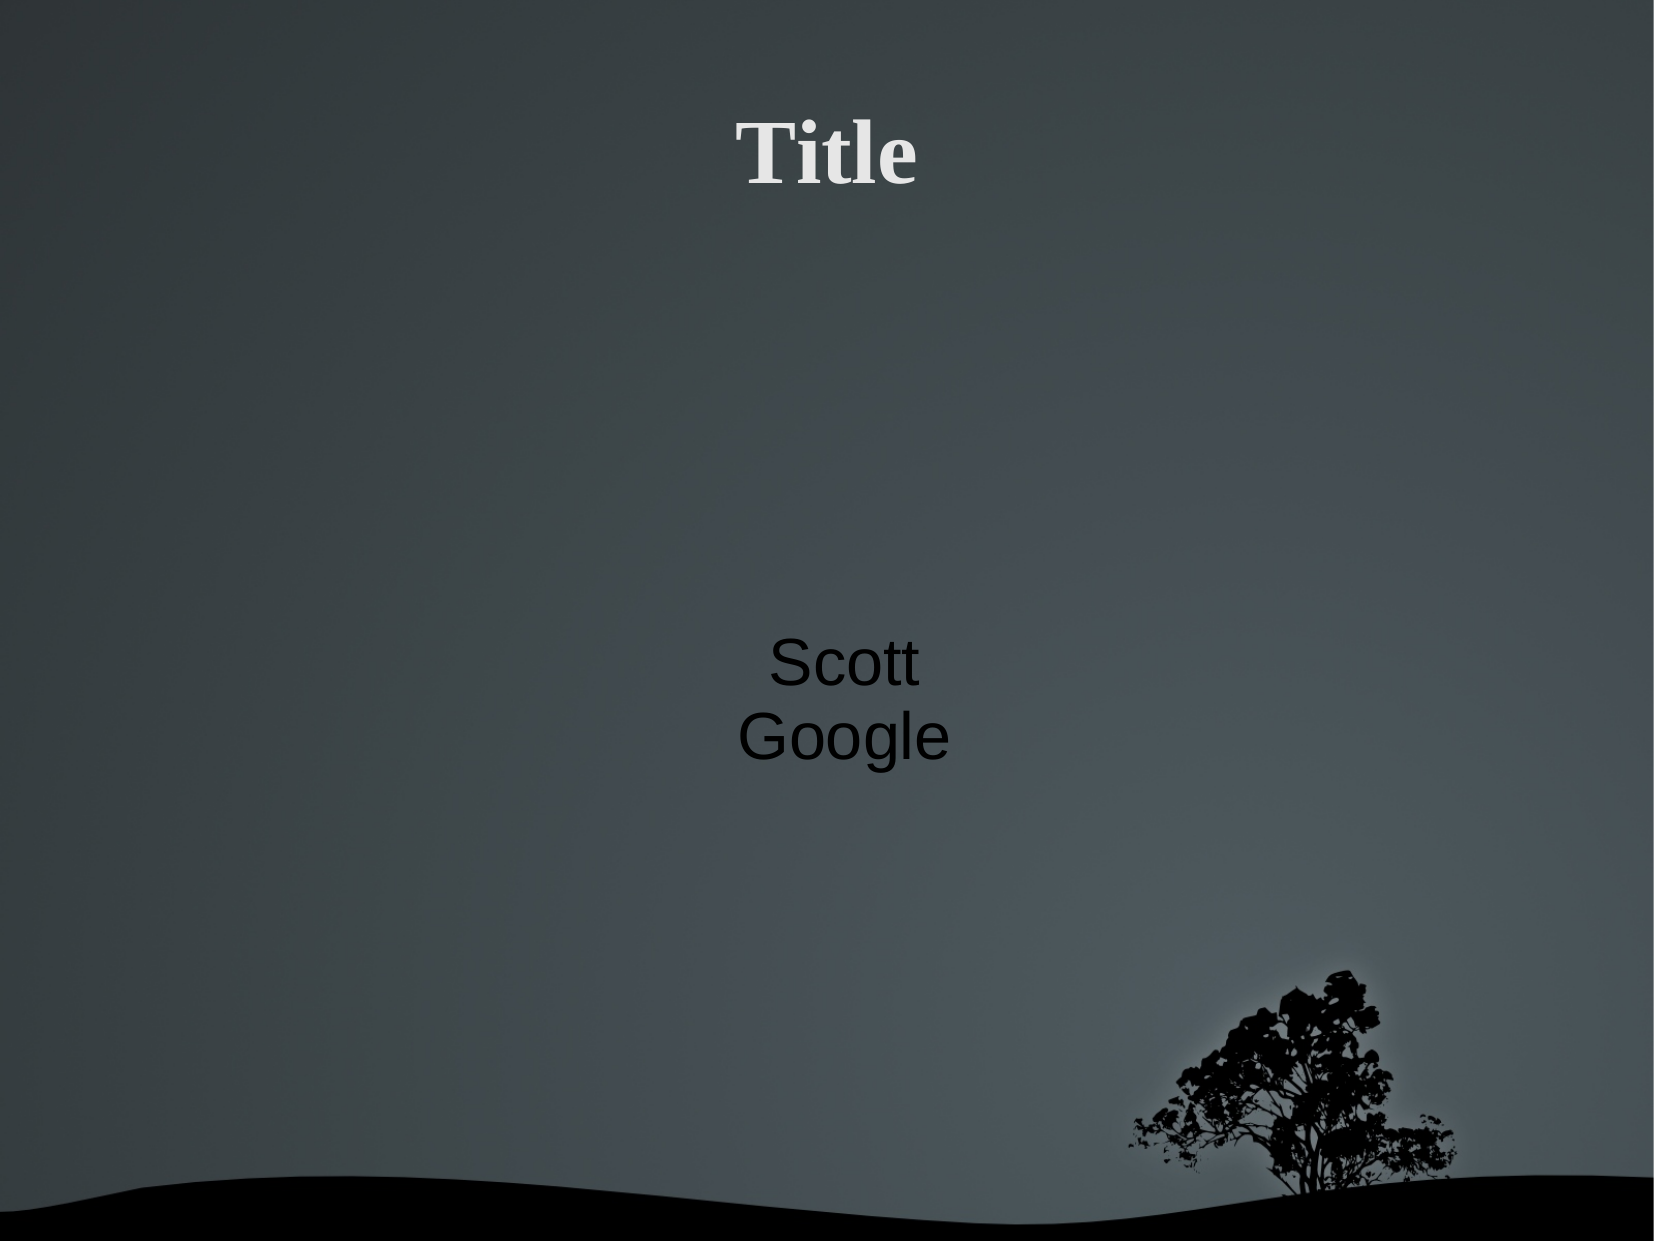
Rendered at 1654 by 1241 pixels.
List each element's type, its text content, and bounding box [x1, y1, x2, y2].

title Title [82, 49, 1571, 257]
picture [0, 0, 1654, 1241]
subtitle Scott Google [82, 290, 1571, 1109]
